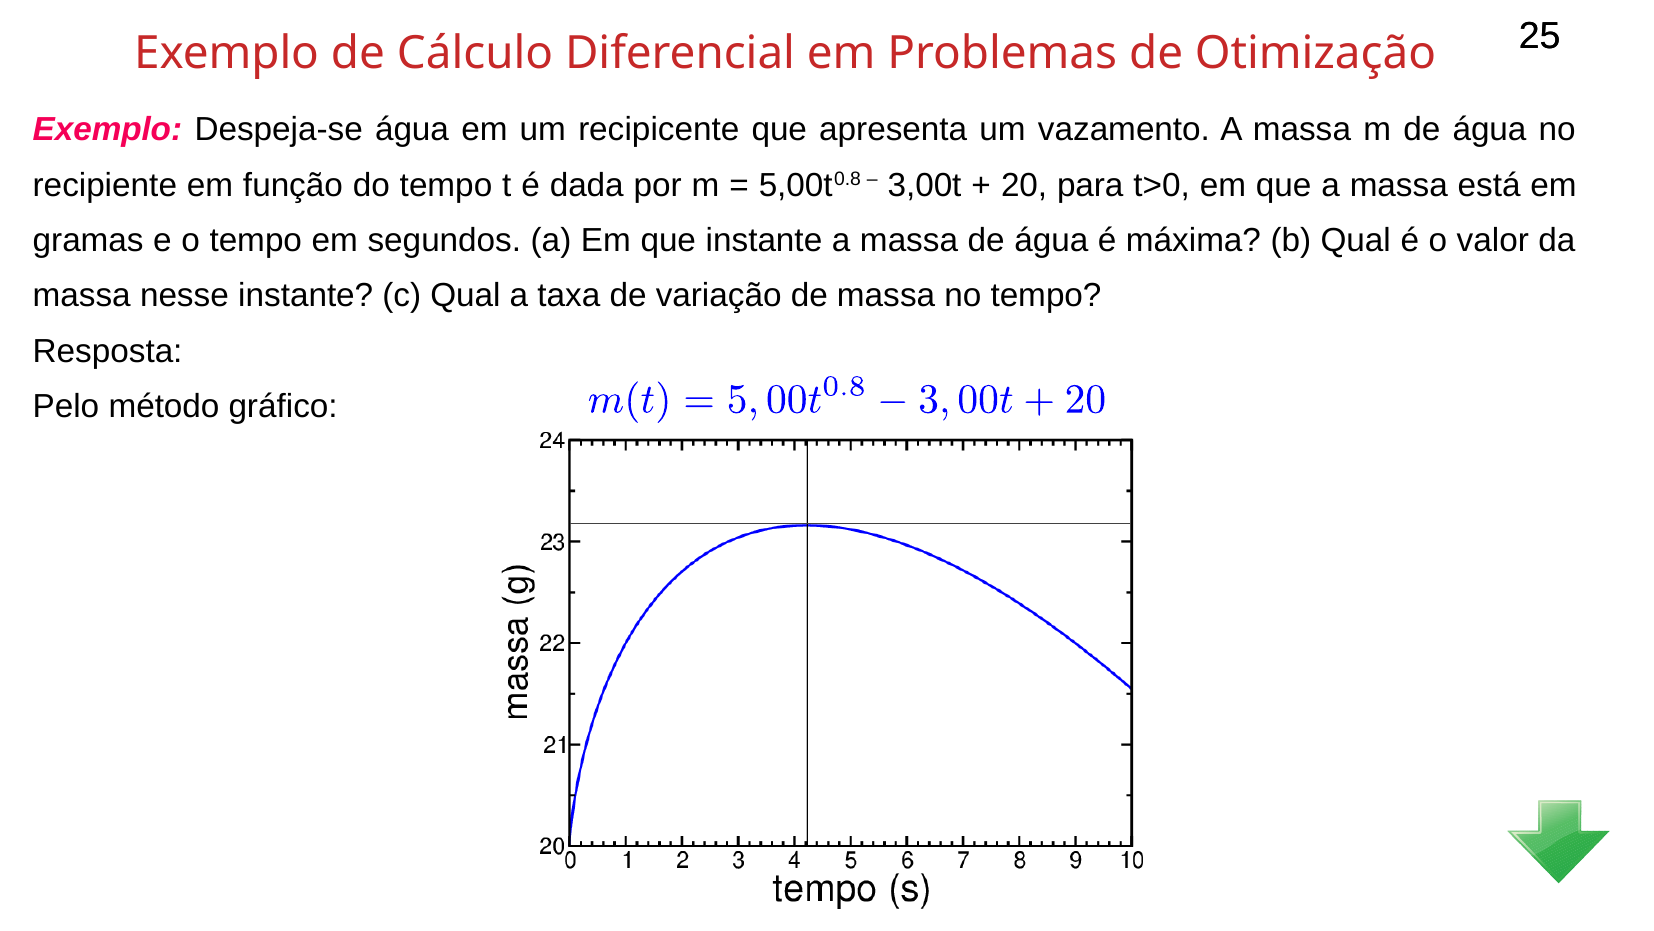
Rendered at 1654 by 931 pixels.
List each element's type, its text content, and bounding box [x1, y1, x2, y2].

picture [1499, 791, 1624, 899]
text_box Exemplo: Despeja-se água em um recipicente que apresenta um vazamento. A massa m de água no recipiente em função do tempo t é dada por m = 5,00t0.8 – 3,00t + 20, para t>0, em que a massa está em gramas e o tempo em segundos. (a) Em que instante a massa de água é máxima? (b) Qual é o valor da massa nesse instante? (c) Qual a taxa de variação de massa no tempo? Resposta: Pelo método gráfico: [17, 84, 1631, 488]
text_box <number> [1504, 6, 1654, 77]
text_box Exemplo de Cálculo Diferencial em Problemas de Otimização [119, 0, 1487, 87]
picture [495, 374, 1147, 912]
